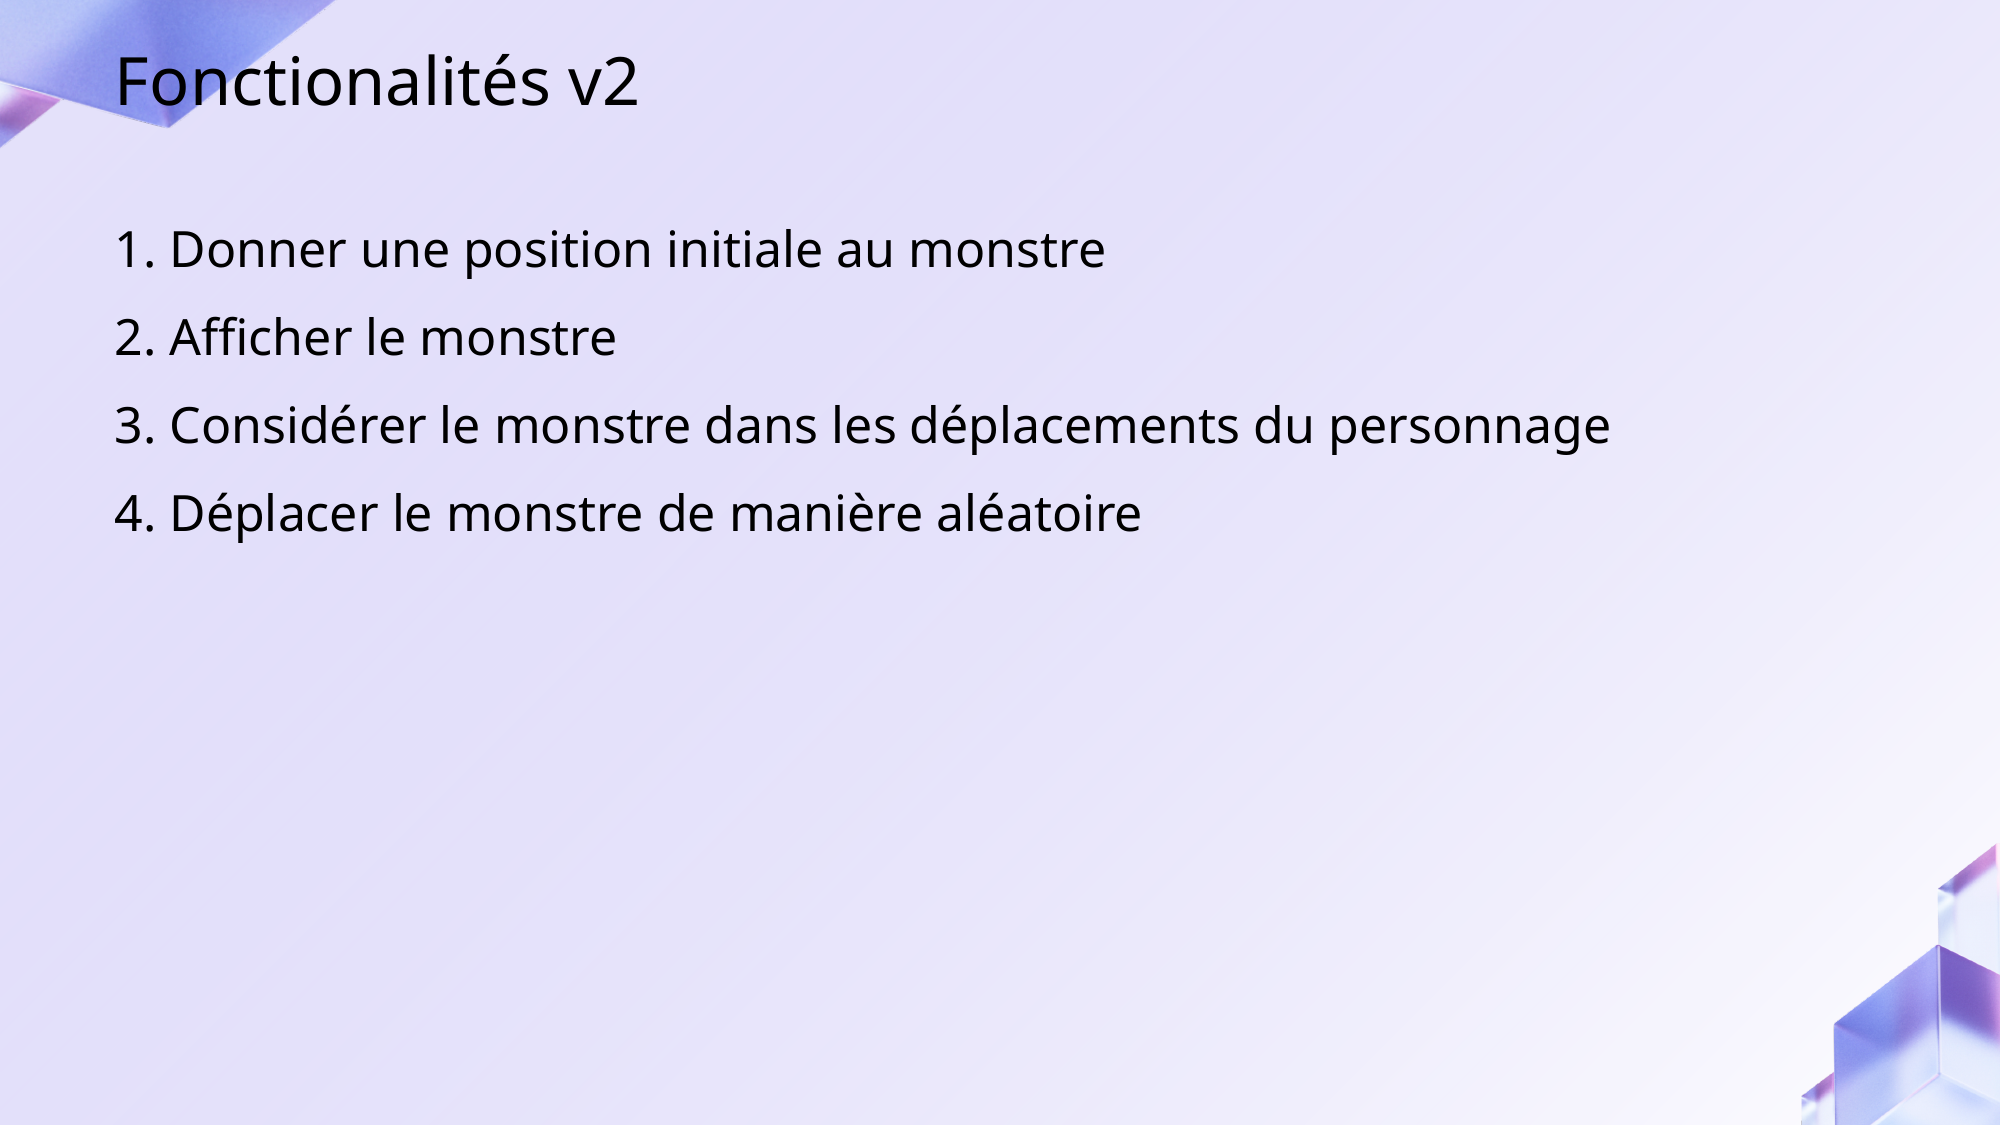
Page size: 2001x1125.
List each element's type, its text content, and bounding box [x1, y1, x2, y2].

picture [1696, 760, 2000, 1125]
picture [0, 0, 703, 374]
text_box Fonctionalités v2 [99, 31, 1900, 127]
text_box 1. Donner une position initiale au monstre 2. Afficher le monstre 3. Considérer le monstre dans les déplacements du personnage 4. Déplacer le monstre de manière aléatoire [99, 192, 1900, 1006]
